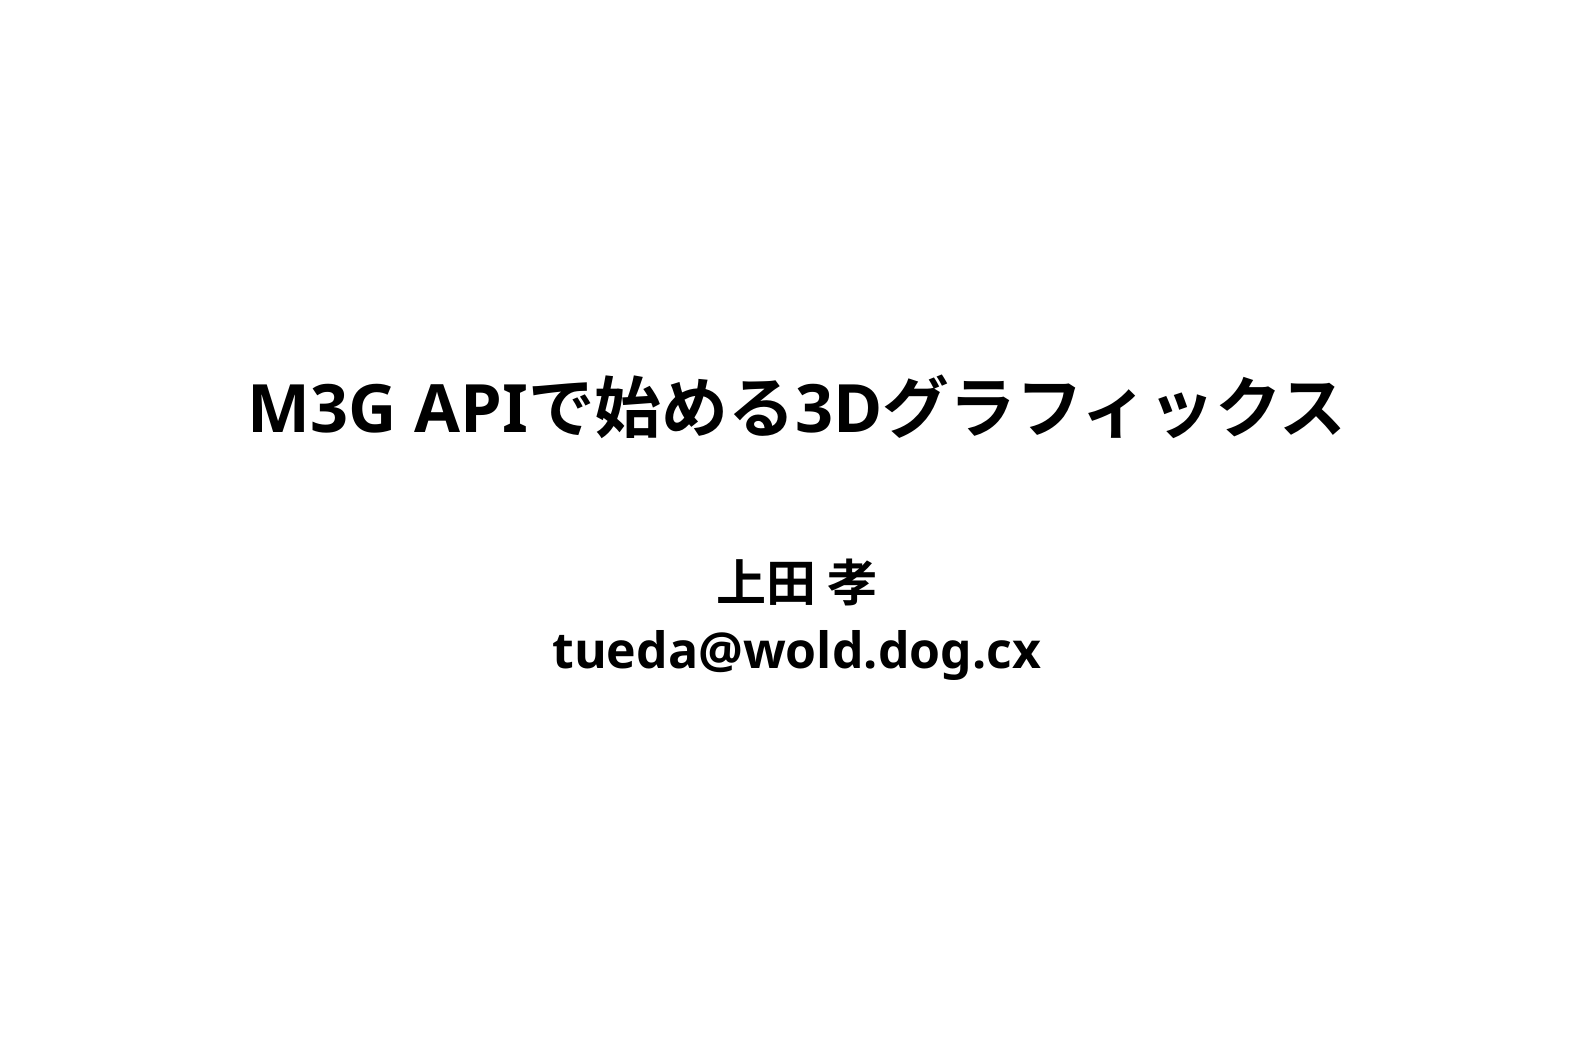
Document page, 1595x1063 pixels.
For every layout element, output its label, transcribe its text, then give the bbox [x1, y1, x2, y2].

subtitle M3G APIで始める3Dグラフィックス 上田 孝 tueda@wold.dog.cx [79, 88, 1515, 951]
